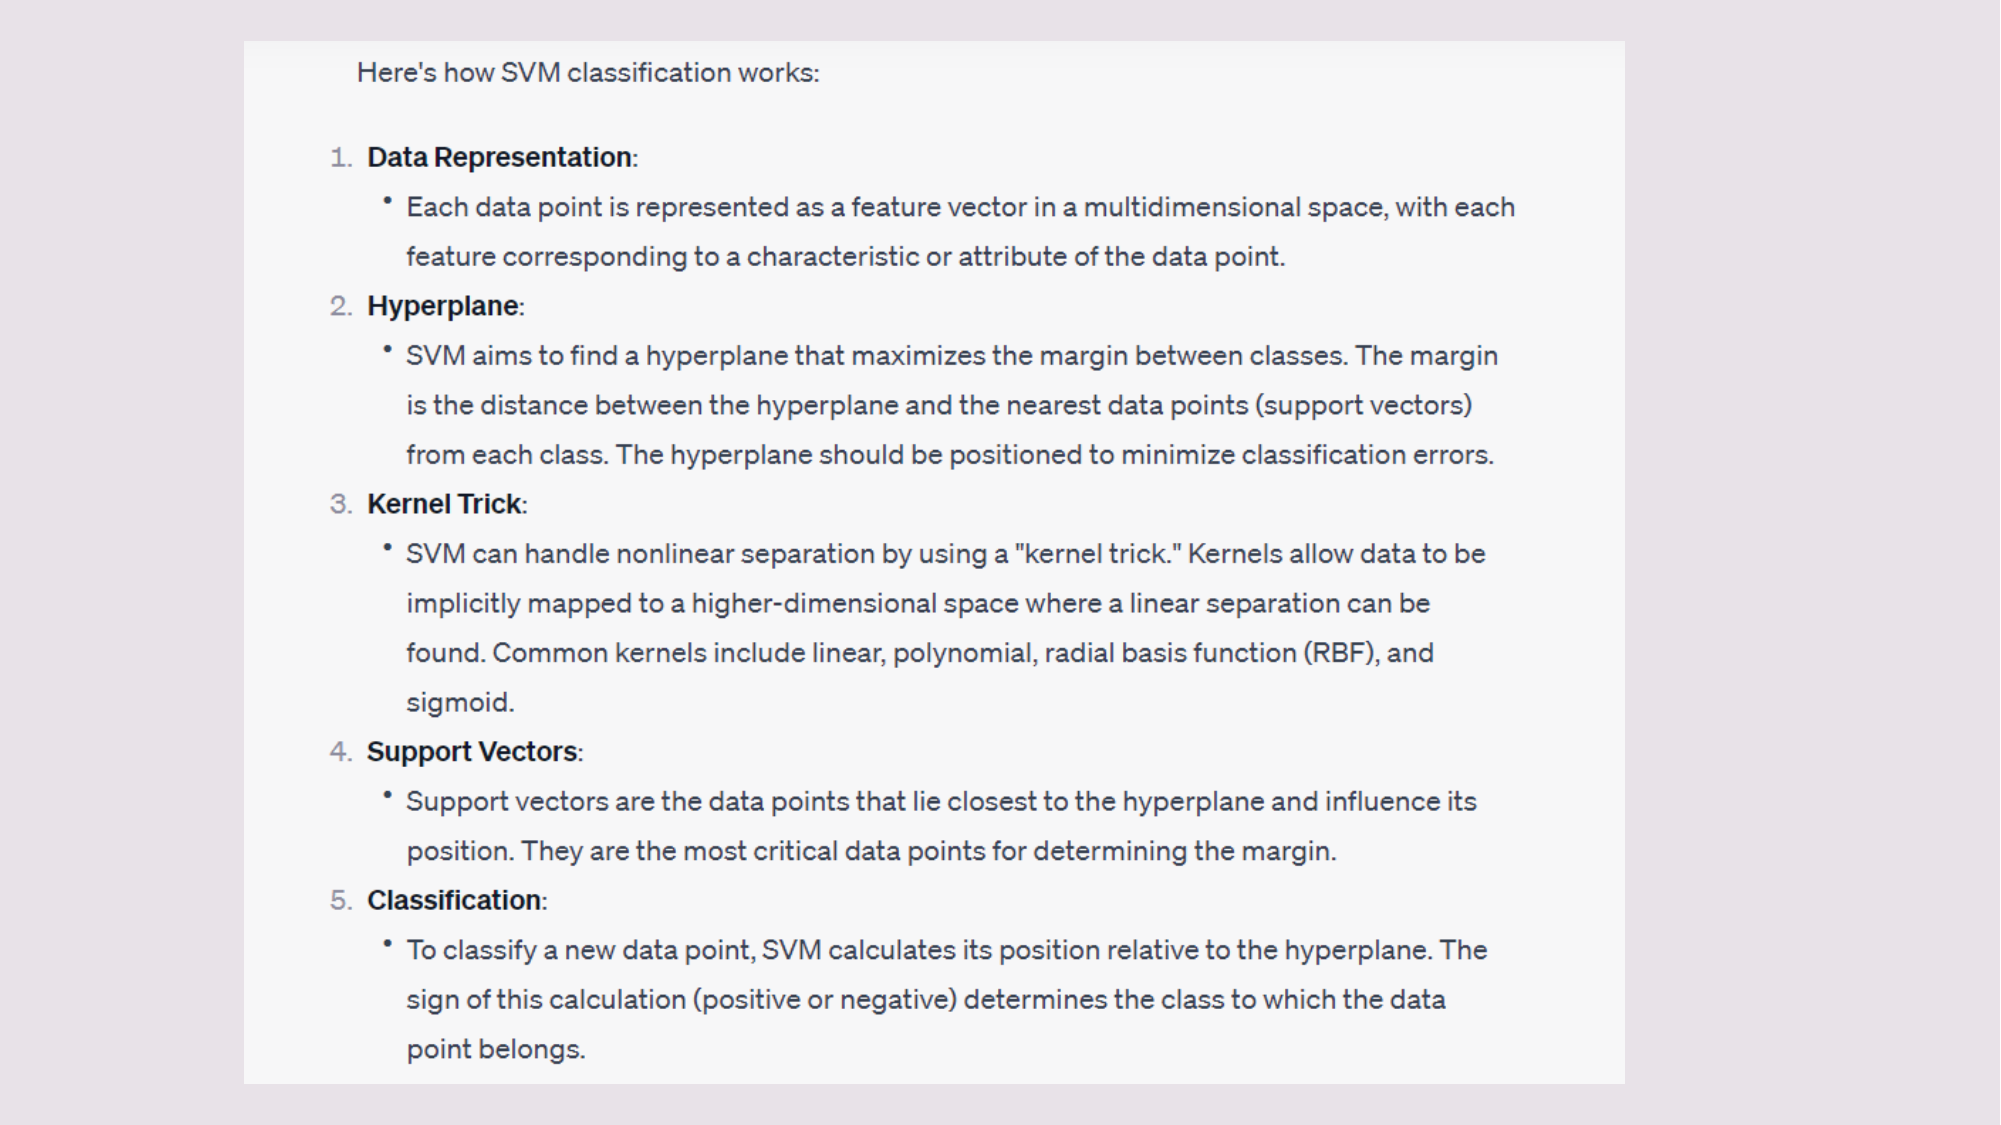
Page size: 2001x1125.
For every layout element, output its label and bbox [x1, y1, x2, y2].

picture [244, 41, 1625, 1084]
